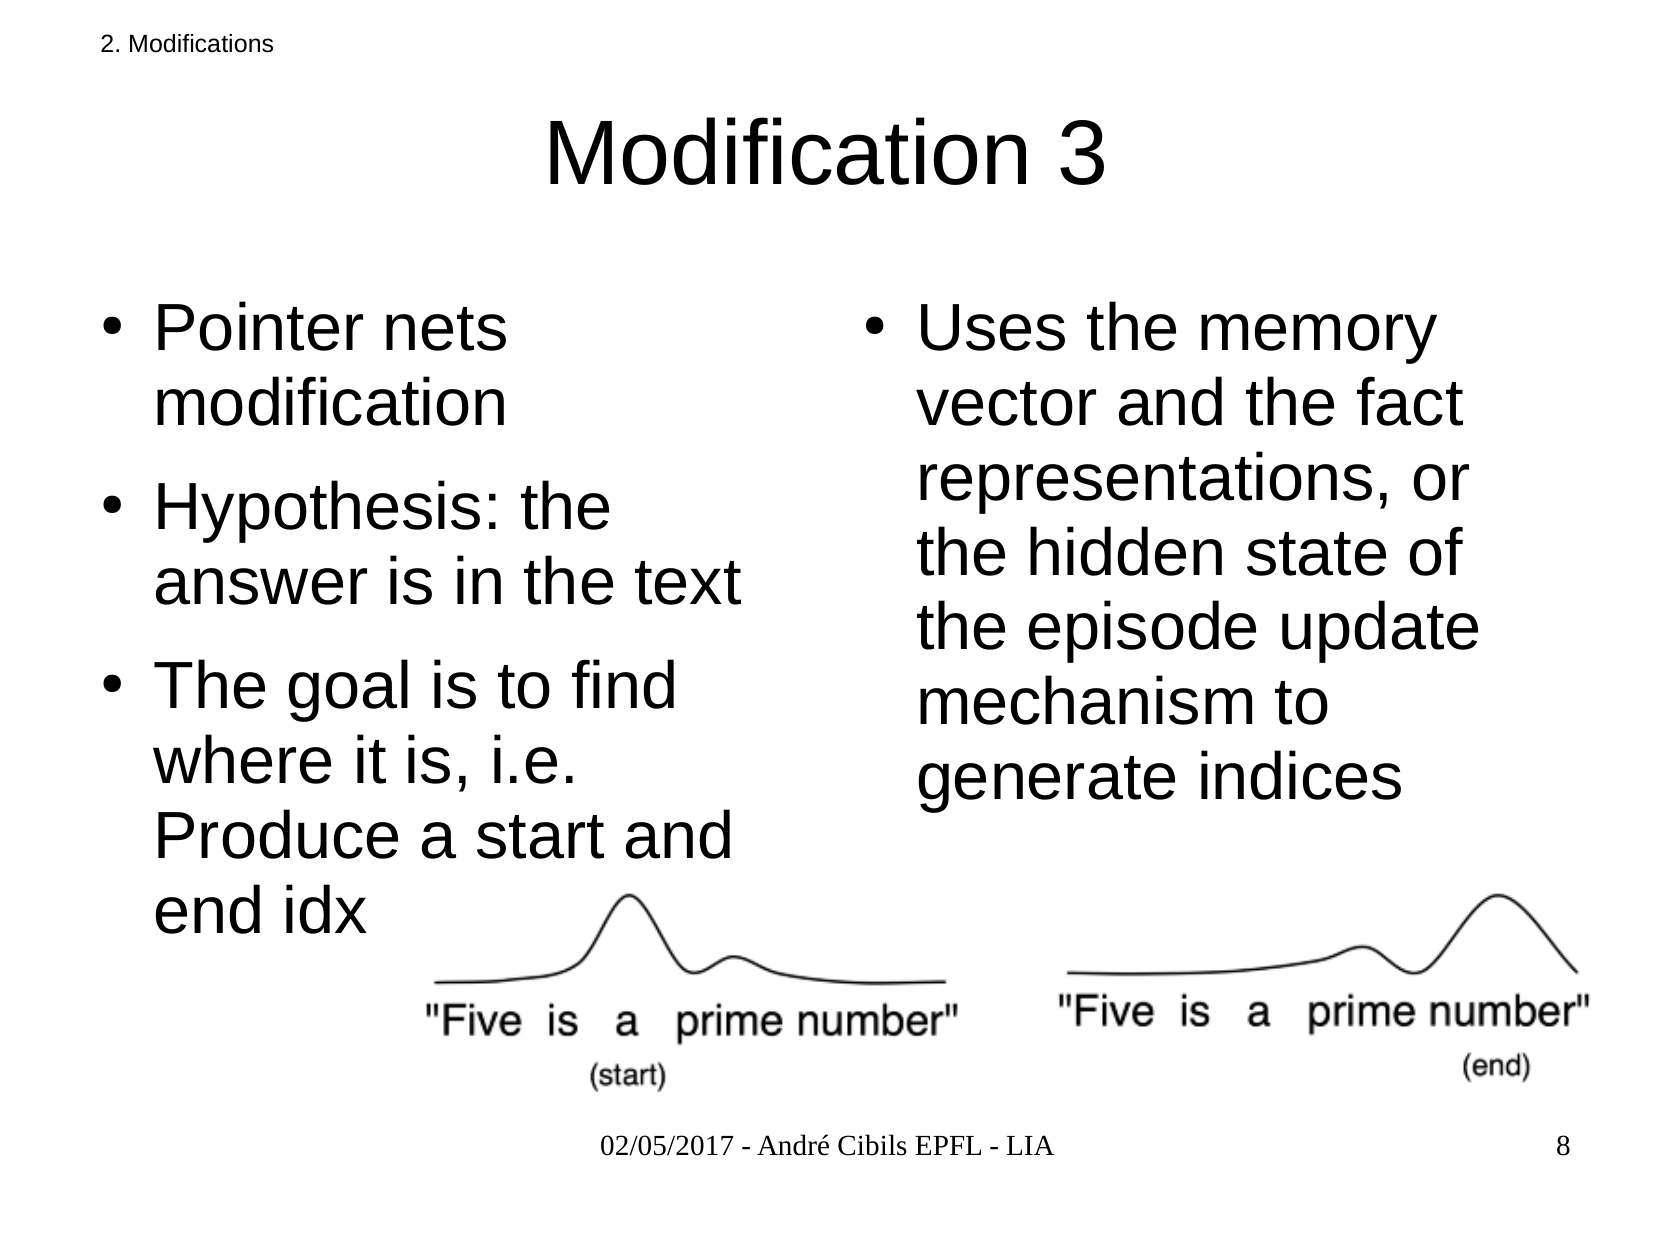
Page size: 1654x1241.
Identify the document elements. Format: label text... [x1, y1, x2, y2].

list 2. Modifications [29, 29, 945, 58]
picture [375, 885, 1654, 1123]
list Uses the memory vector and the fact representations, or the hidden state of the episode update mechanism to generate indices [845, 290, 1572, 885]
title Modification 3 [82, 49, 1571, 257]
list Pointer nets modification Hypothesis: the answer is in the text The goal is to find where it is, i.e. Produce a start and end idx [82, 290, 809, 1109]
